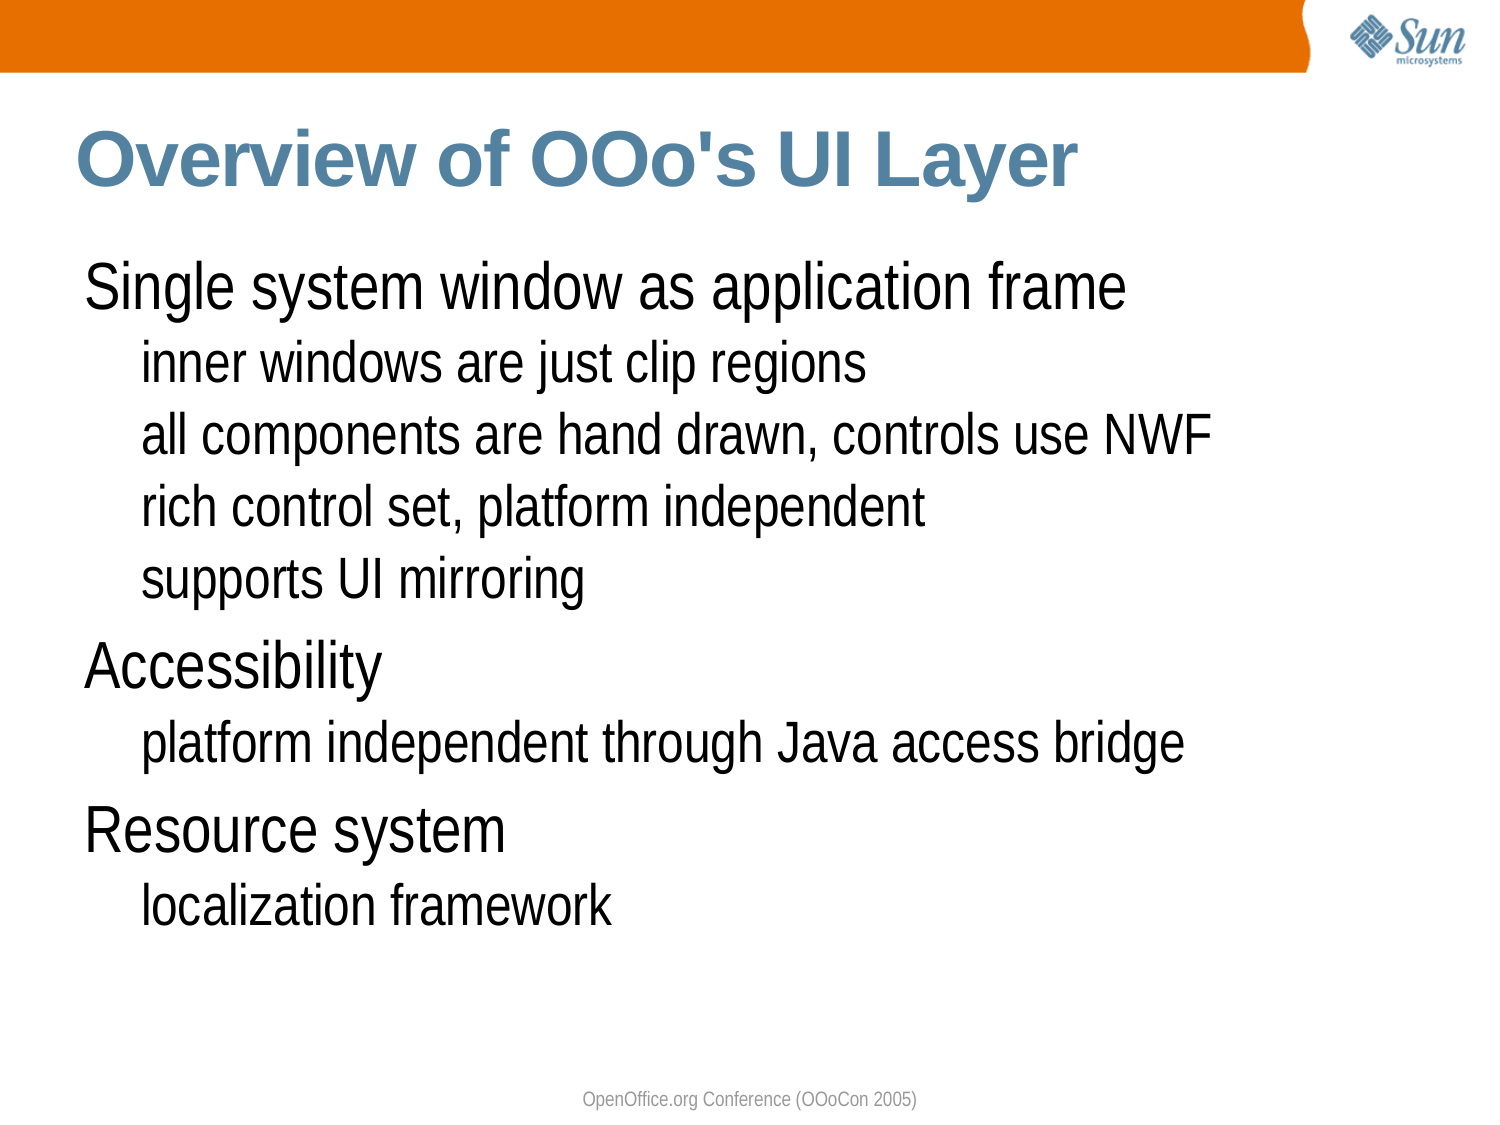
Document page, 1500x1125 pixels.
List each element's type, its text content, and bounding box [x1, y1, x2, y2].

list Single system window as application frame inner windows are just clip regions all components are hand drawn, controls use NWF rich control set, platform independent supports UI mirroring Accessibility platform independent through Java access bridge Resource system localization framework [64, 257, 1402, 1017]
picture [0, 0, 1500, 75]
title Overview of OOo's UI Layer [75, 122, 1438, 228]
